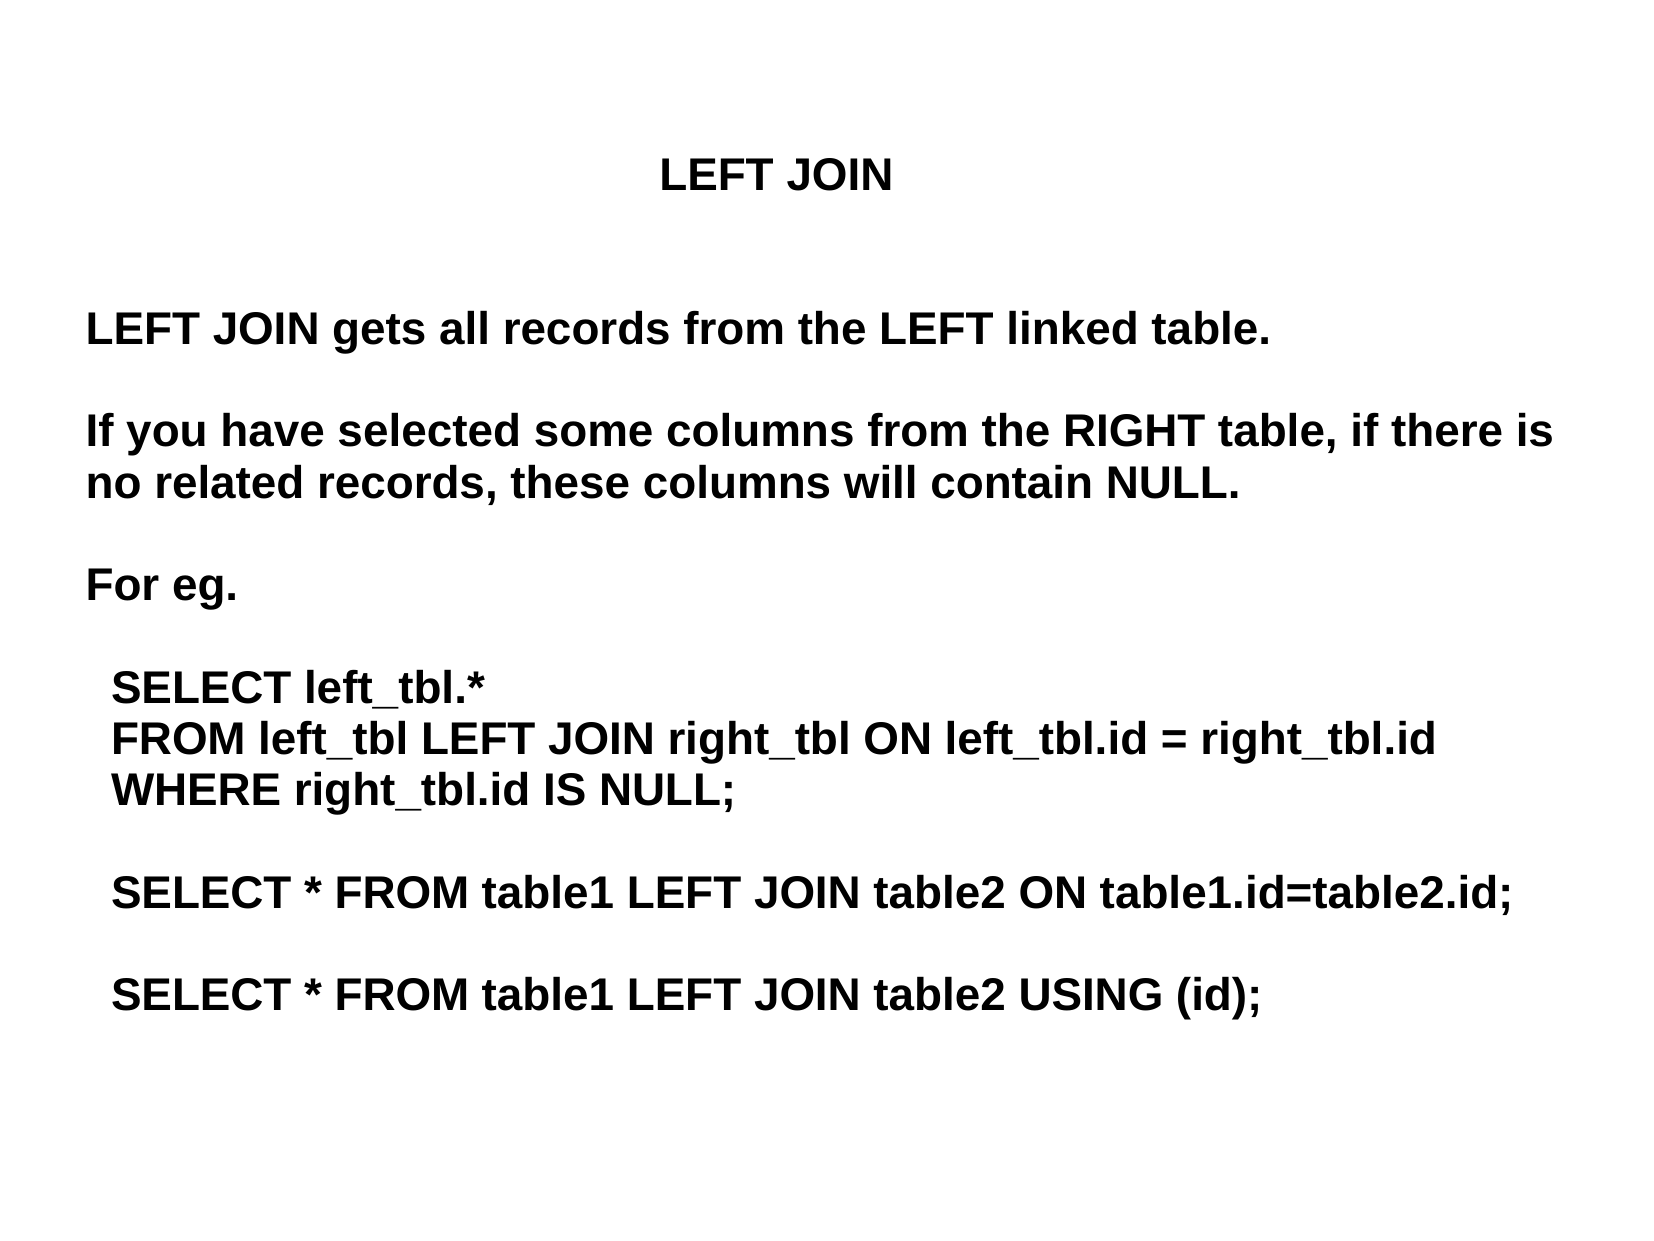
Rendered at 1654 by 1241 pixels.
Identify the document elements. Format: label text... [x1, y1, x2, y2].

text_box LEFT JOIN LEFT JOIN gets all records from the LEFT linked table. If you have selected some columns from the RIGHT table, if there is no related records, these columns will contain NULL. For eg. SELECT left_tbl.* FROM left_tbl LEFT JOIN right_tbl ON left_tbl.id = right_tbl.id WHERE right_tbl.id IS NULL; SELECT * FROM table1 LEFT JOIN table2 ON table1.id=table2.id; SELECT * FROM table1 LEFT JOIN table2 USING (id); [70, 141, 1571, 1182]
